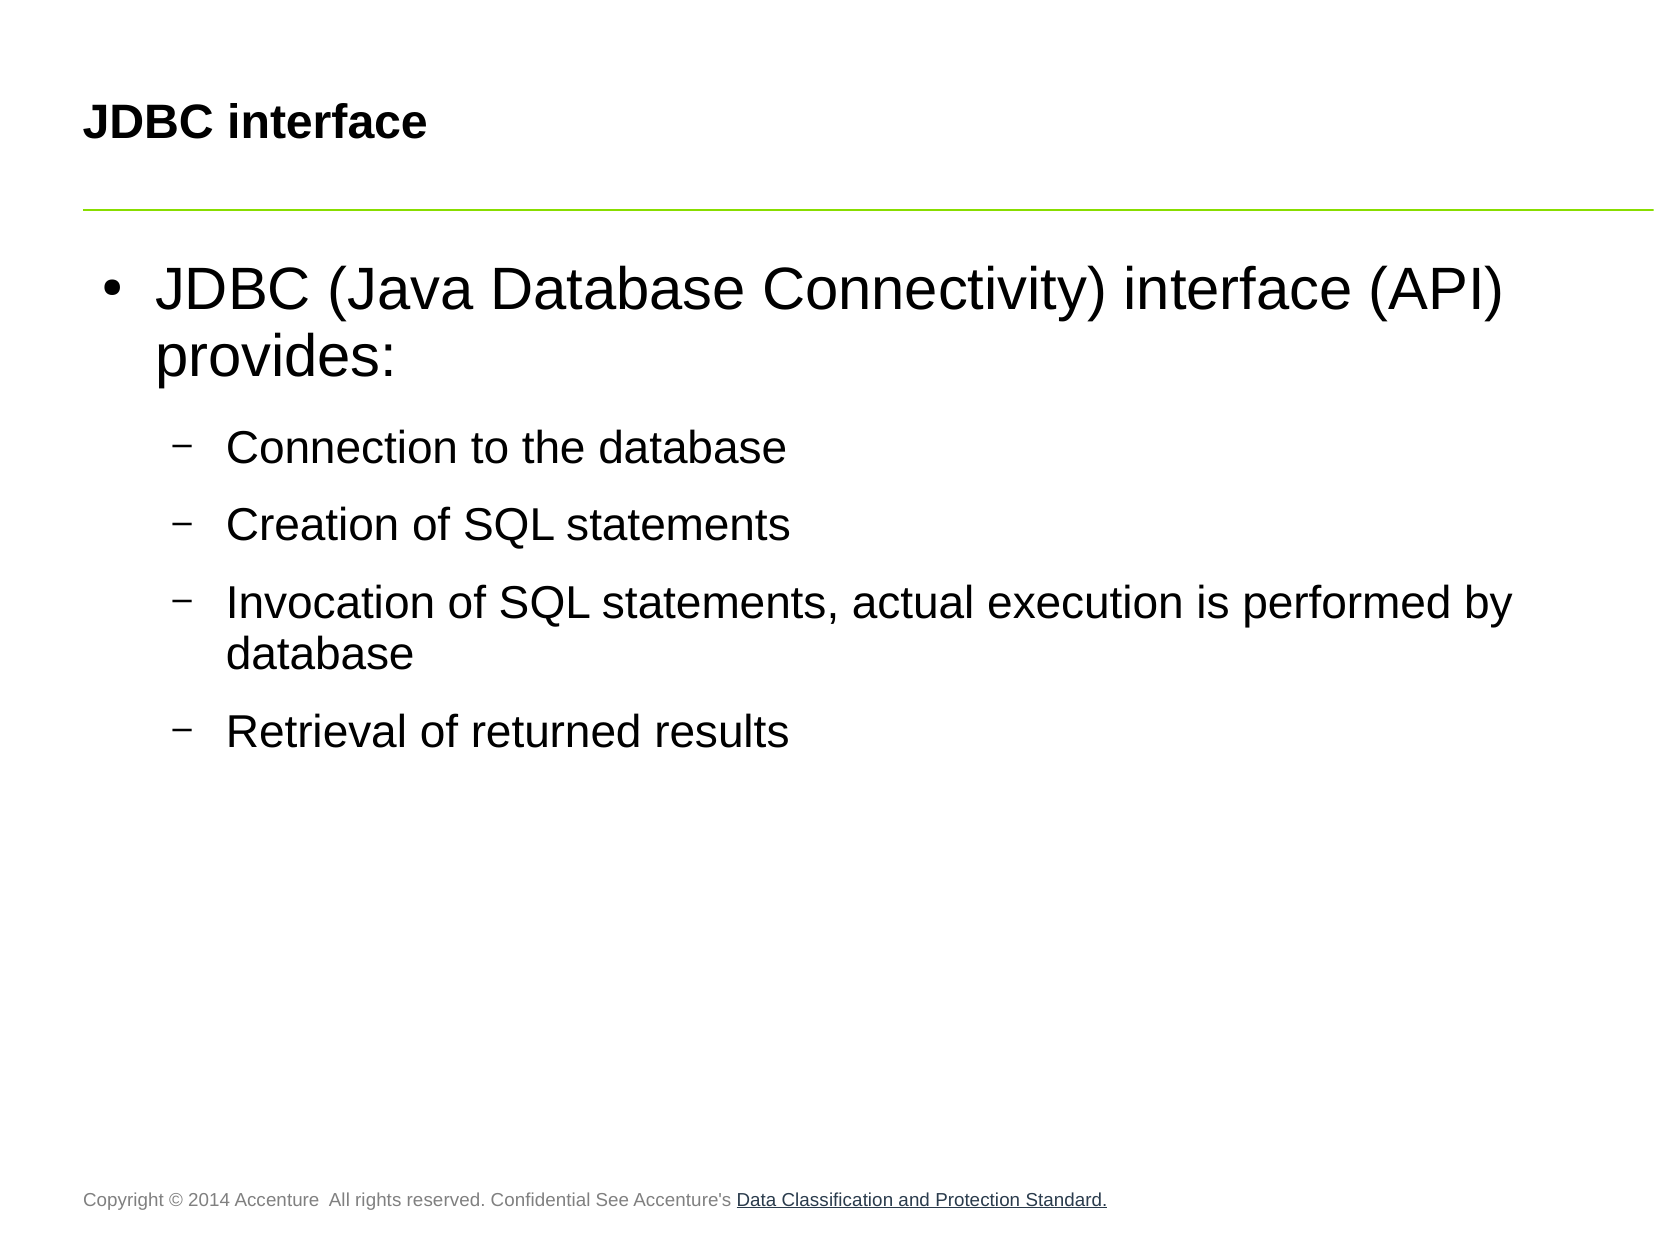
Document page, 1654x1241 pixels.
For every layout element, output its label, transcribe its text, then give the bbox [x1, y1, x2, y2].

title JDBC interface [82, 49, 1571, 196]
list JDBC (Java Database Connectivity) interface (API) provides: Connection to the database Creation of SQL statements Invocation of SQL statements, actual execution is performed by database Retrieval of returned results [84, 255, 1573, 1166]
